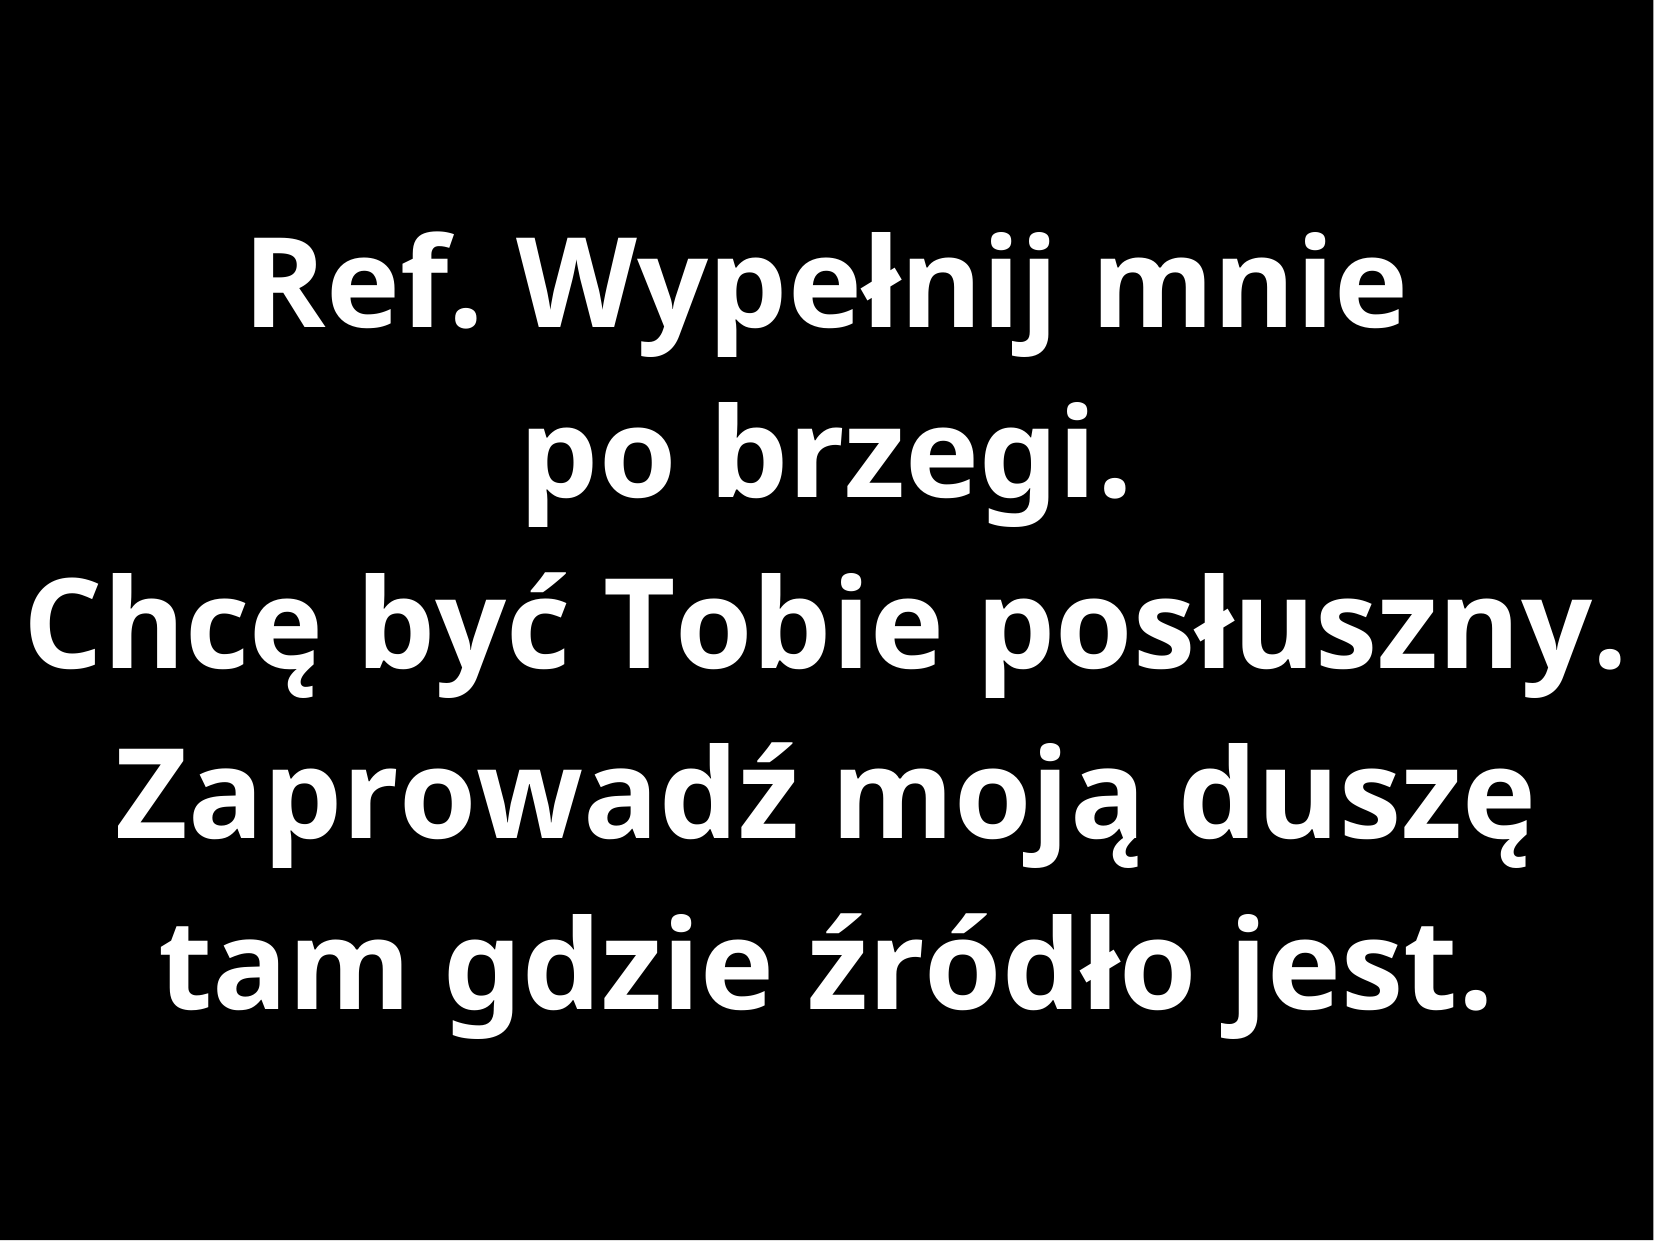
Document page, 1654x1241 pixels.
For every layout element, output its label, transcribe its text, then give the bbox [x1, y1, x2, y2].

title Ref. Wypełnij mnie po brzegi. Chcę być Tobie posłuszny. Zaprowadź moją duszę tam gdzie źródło jest. [0, 0, 1654, 1241]
